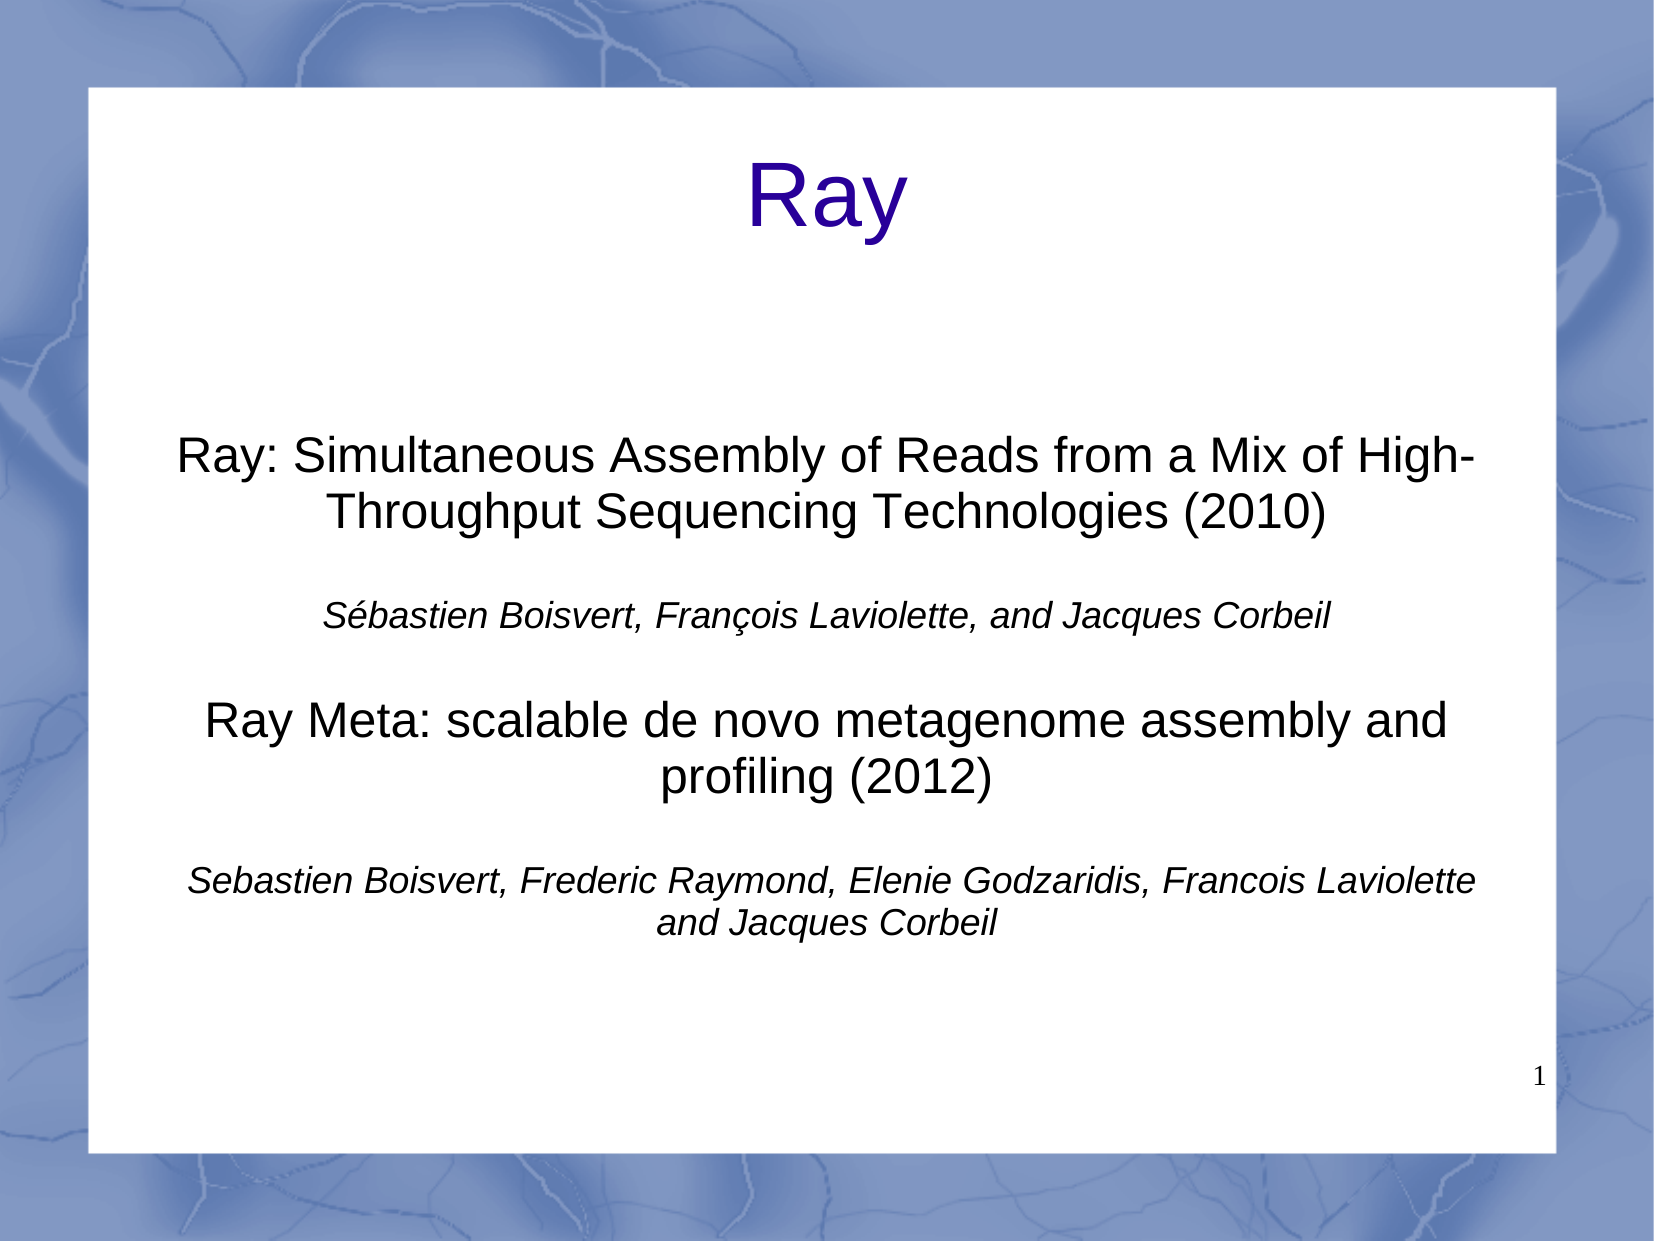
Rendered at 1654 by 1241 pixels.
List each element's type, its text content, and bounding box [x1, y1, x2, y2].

picture [0, 0, 1654, 1241]
title Ray [118, 90, 1536, 298]
subtitle Ray: Simultaneous Assembly of Reads from a Mix of High-Throughput Sequencing Technologies (2010) Sébastien Boisvert, François Laviolette, and Jacques Corbeil Ray Meta: scalable de novo metagenome assembly and profiling (2012) Sebastien Boisvert, Frederic Raymond, Elenie Godzaridis, Francois Laviolette and Jacques Corbeil [147, 325, 1506, 1045]
